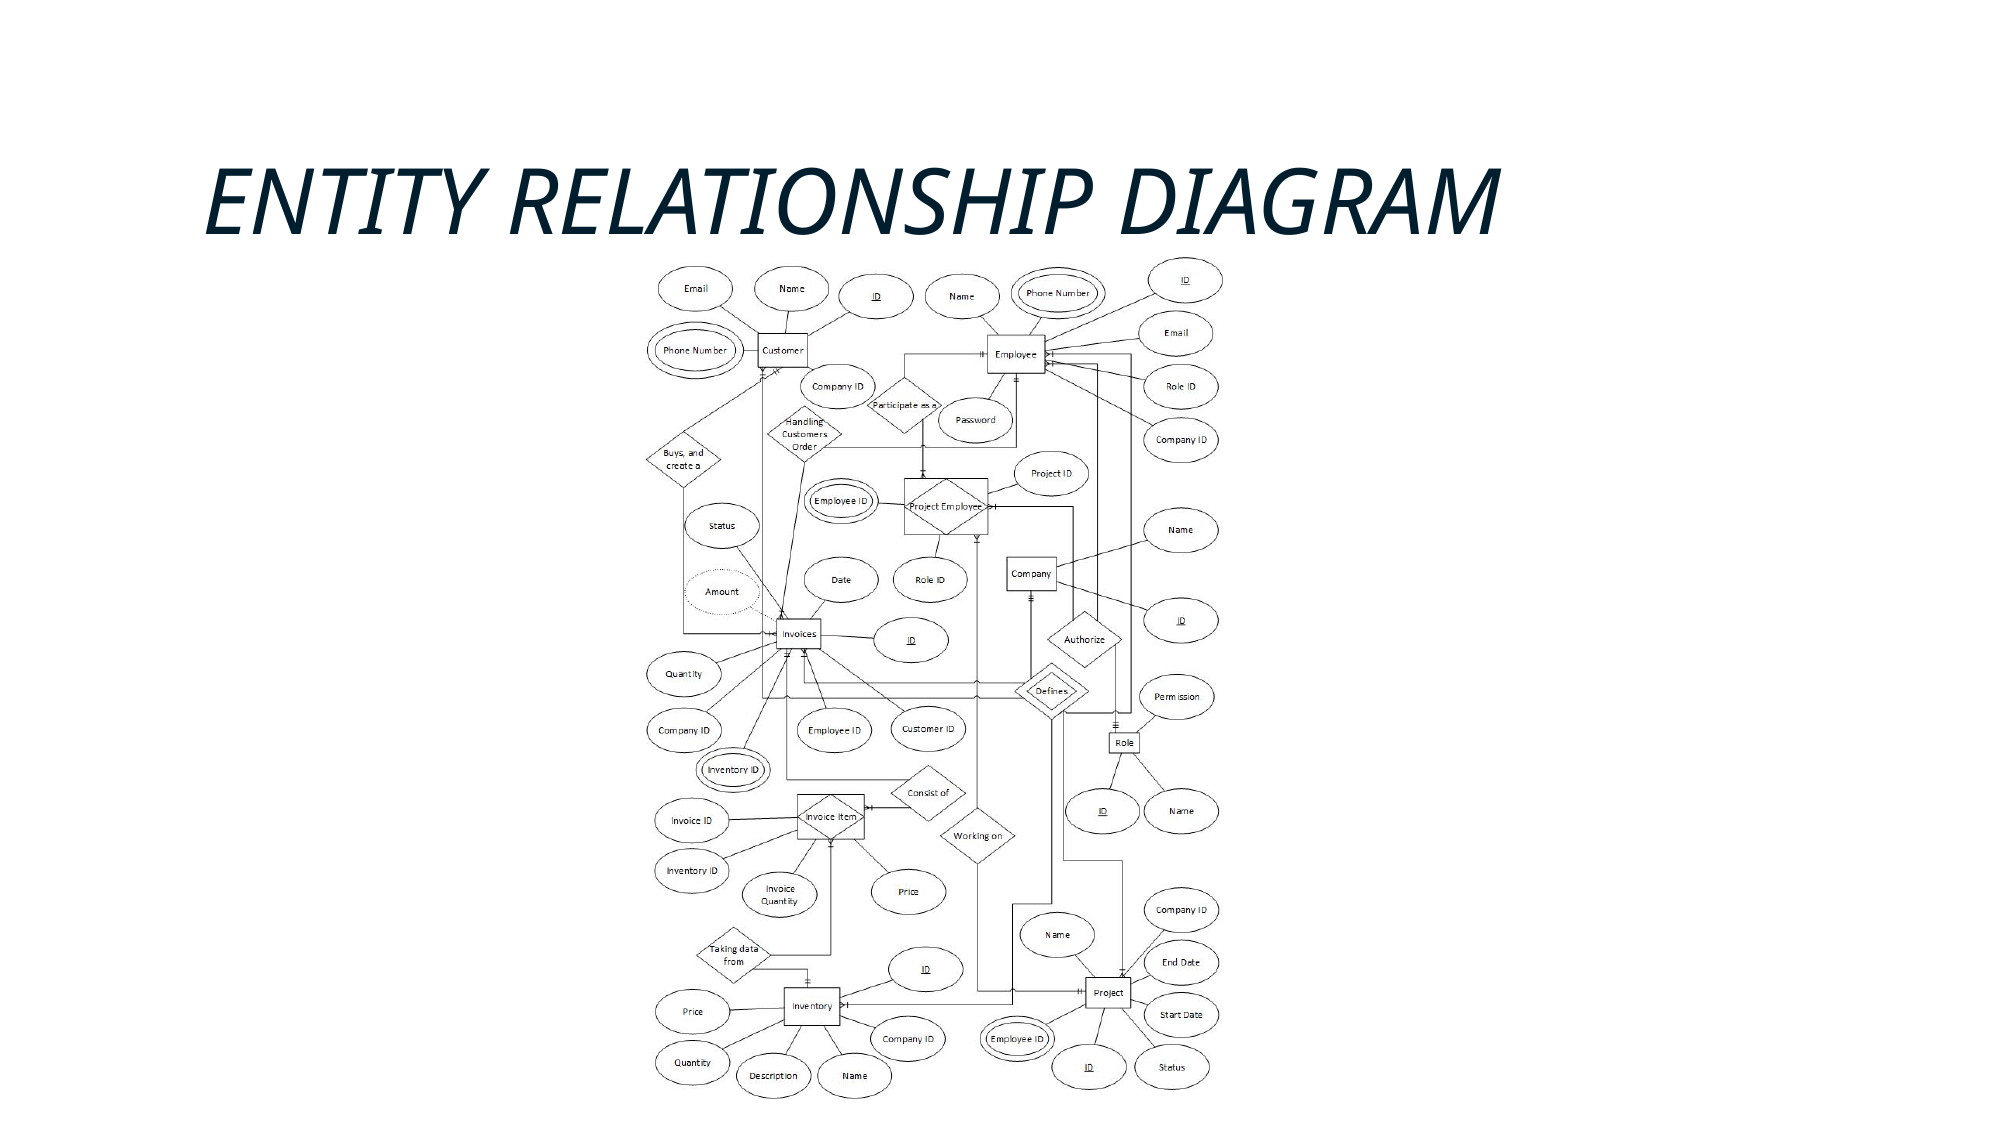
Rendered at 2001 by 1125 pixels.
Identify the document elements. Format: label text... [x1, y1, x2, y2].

picture [645, 256, 1223, 1099]
title Entity relationship diagram [187, 87, 1813, 315]
